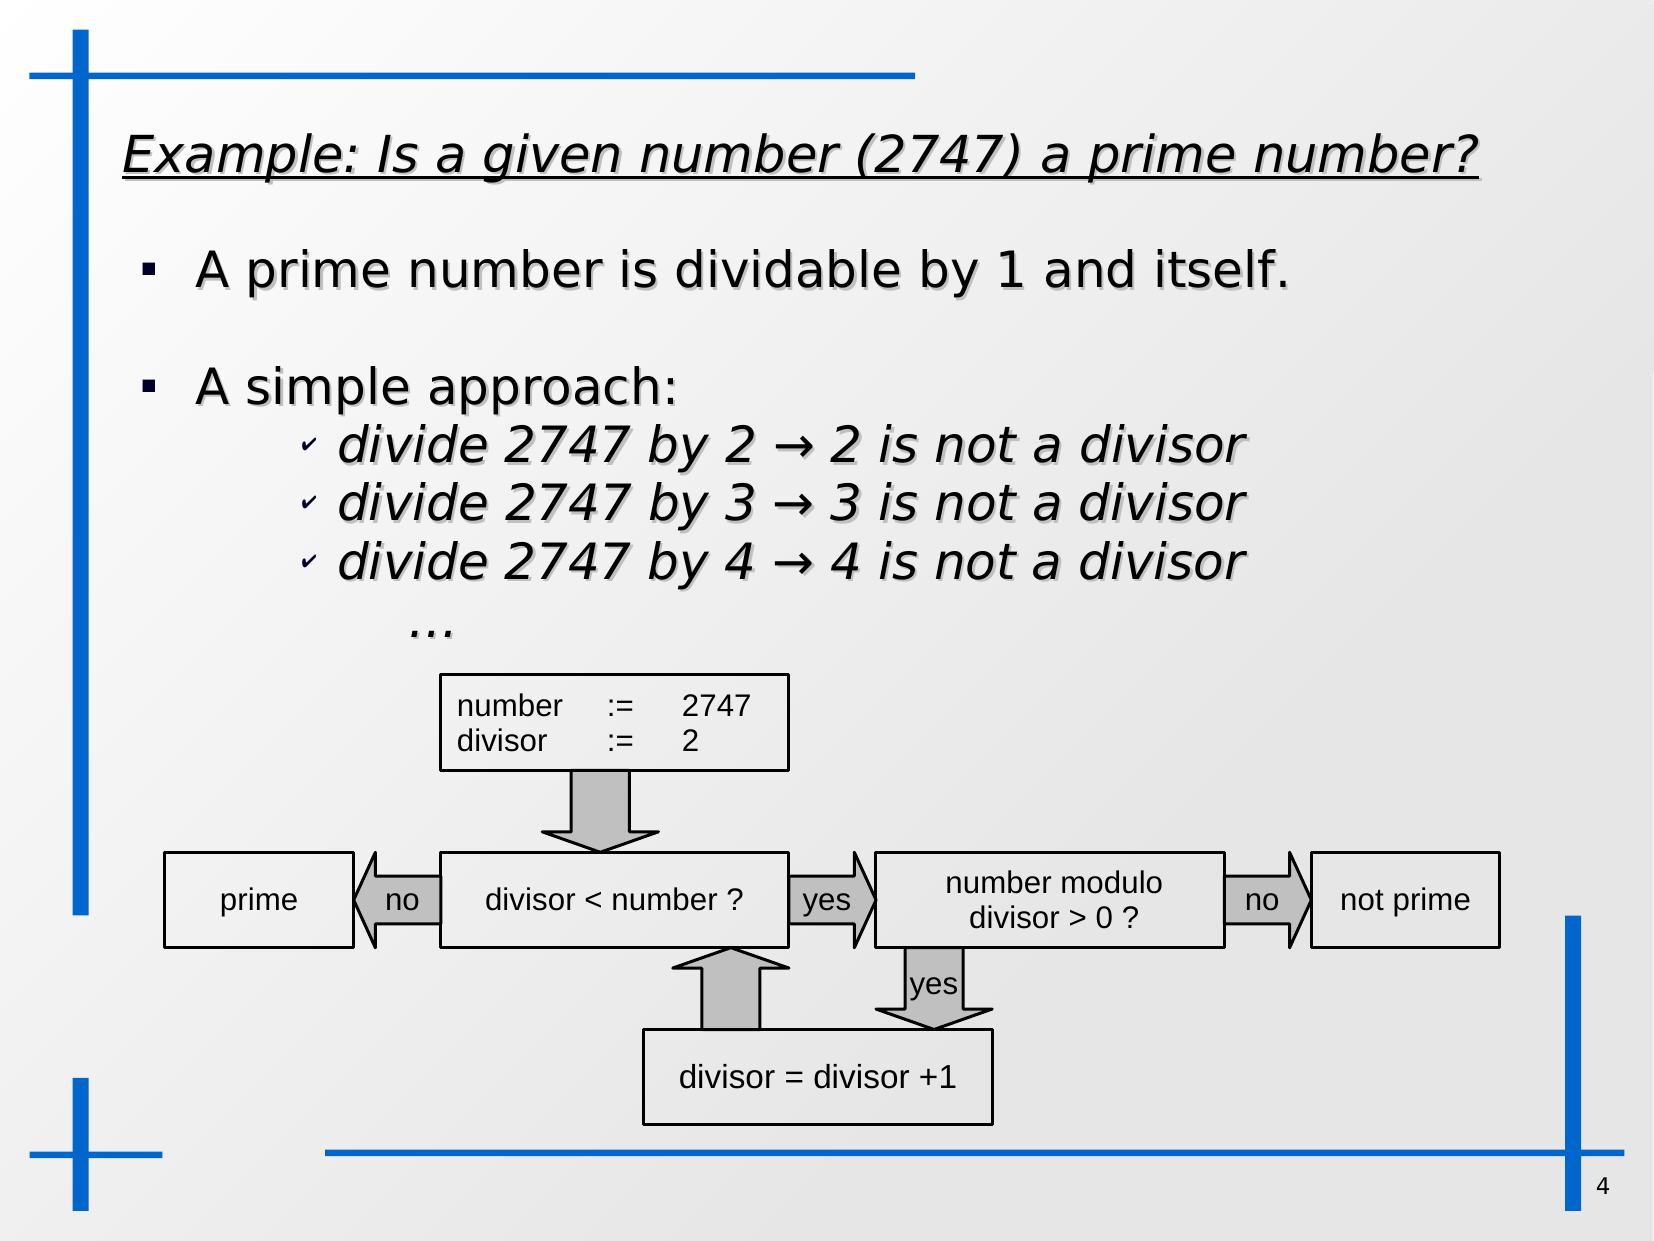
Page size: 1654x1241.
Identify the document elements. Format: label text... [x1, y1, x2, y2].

text_box [542, 770, 659, 853]
text_box no [353, 852, 441, 948]
text_box divisor = divisor +1 [643, 1029, 993, 1125]
text_box prime [164, 852, 354, 948]
list A prime number is dividable by 1 and itself. A simple approach: divide 2747 by 2 → 2 is not a divisor divide 2747 by 3 → 3 is not a divisor divide 2747 by 4 → 4 is not a divisor … [124, 241, 1526, 1133]
text_box not prime [1311, 852, 1500, 948]
text_box yes [788, 852, 877, 948]
title Example: Is a given number (2747) a prime number? [122, 91, 1524, 219]
text_box [672, 947, 789, 1030]
text_box yes [875, 947, 993, 1030]
text_box number modulo divisor > 0 ? [875, 852, 1225, 948]
text_box divisor < number ? [440, 852, 789, 948]
text_box no [1224, 852, 1312, 948]
text_box number := 2747 divisor := 2 [440, 674, 789, 771]
